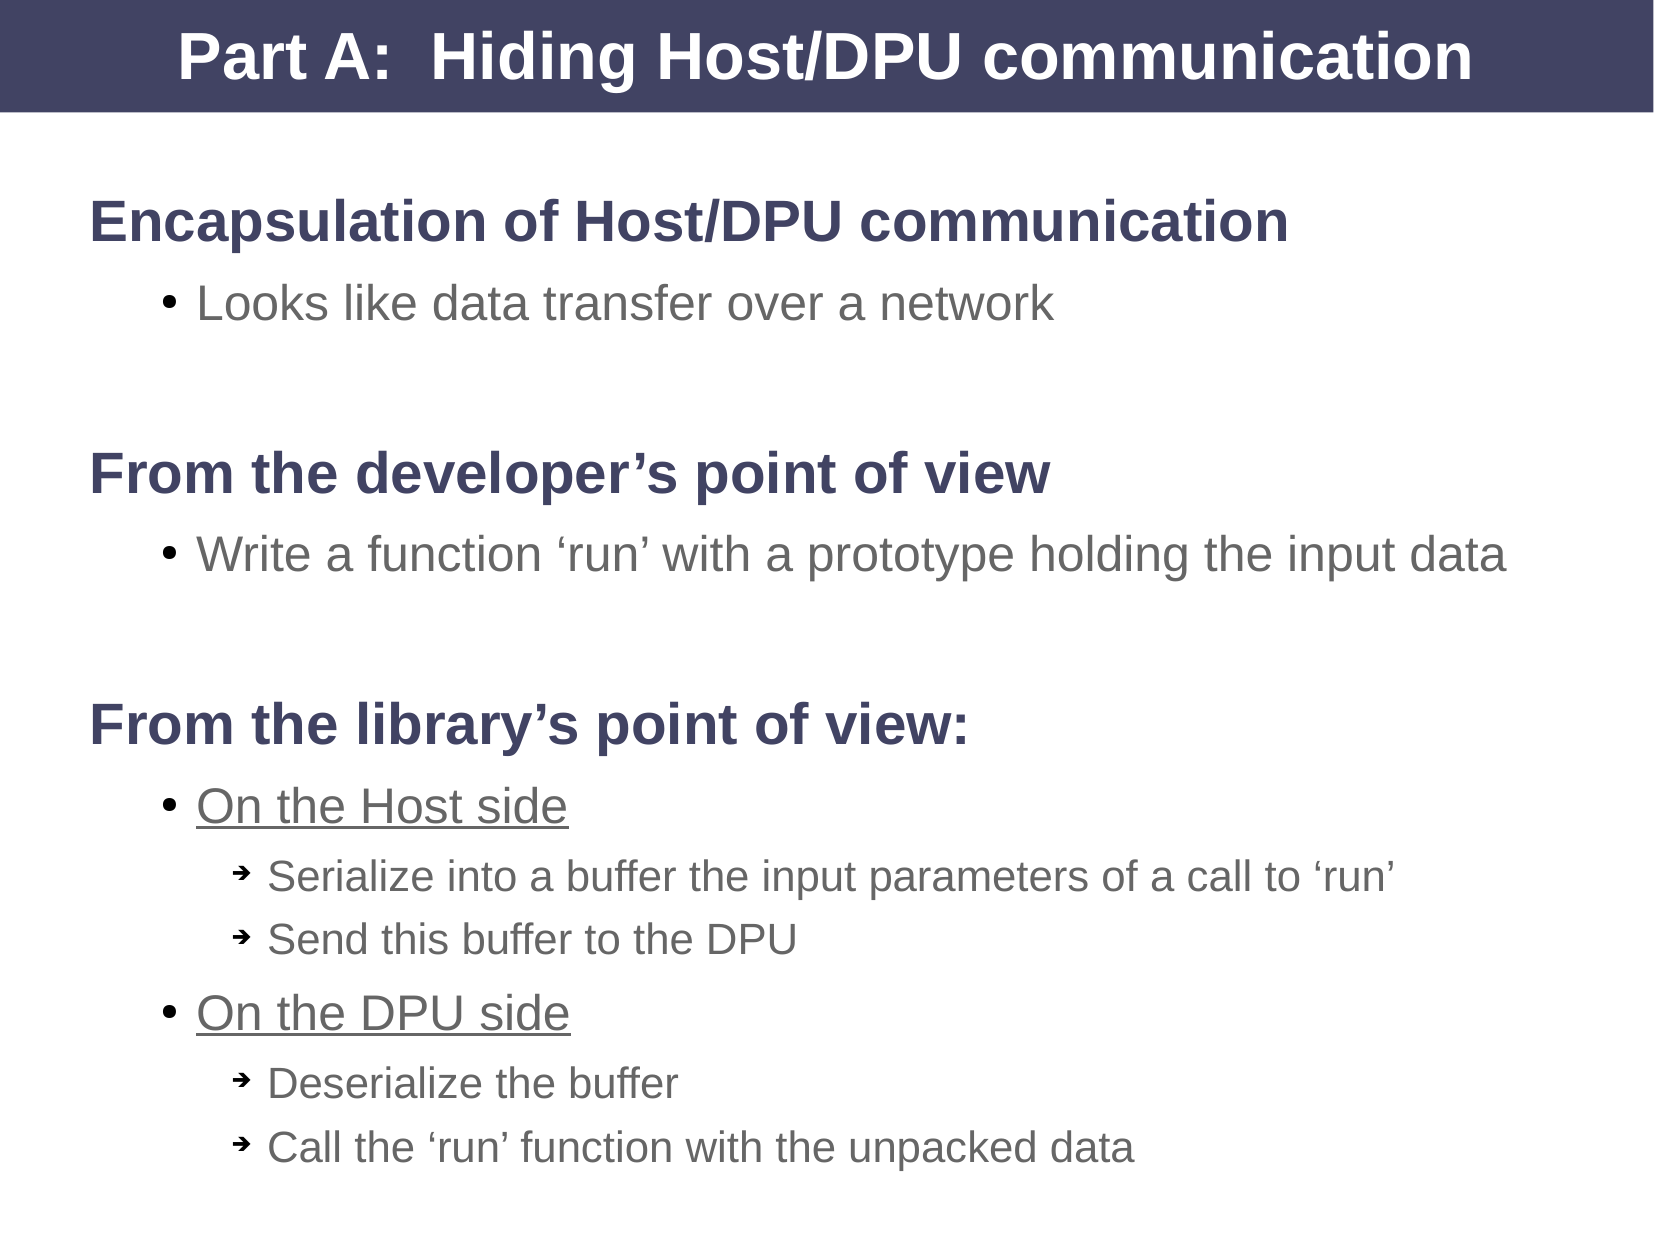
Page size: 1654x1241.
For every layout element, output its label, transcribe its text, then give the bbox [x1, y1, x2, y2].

text_box Part A: Hiding Host/DPU communication [0, 0, 1654, 113]
text_box Encapsulation of Host/DPU communication Looks like data transfer over a network From the developer’s point of view Write a function ‘run’ with a prototype holding the input data From the library’s point of view: On the Host side Serialize into a buffer the input parameters of a call to ‘run’ Send this buffer to the DPU On the DPU side Deserialize the buffer Call the ‘run’ function with the unpacked data [75, 181, 1619, 1179]
